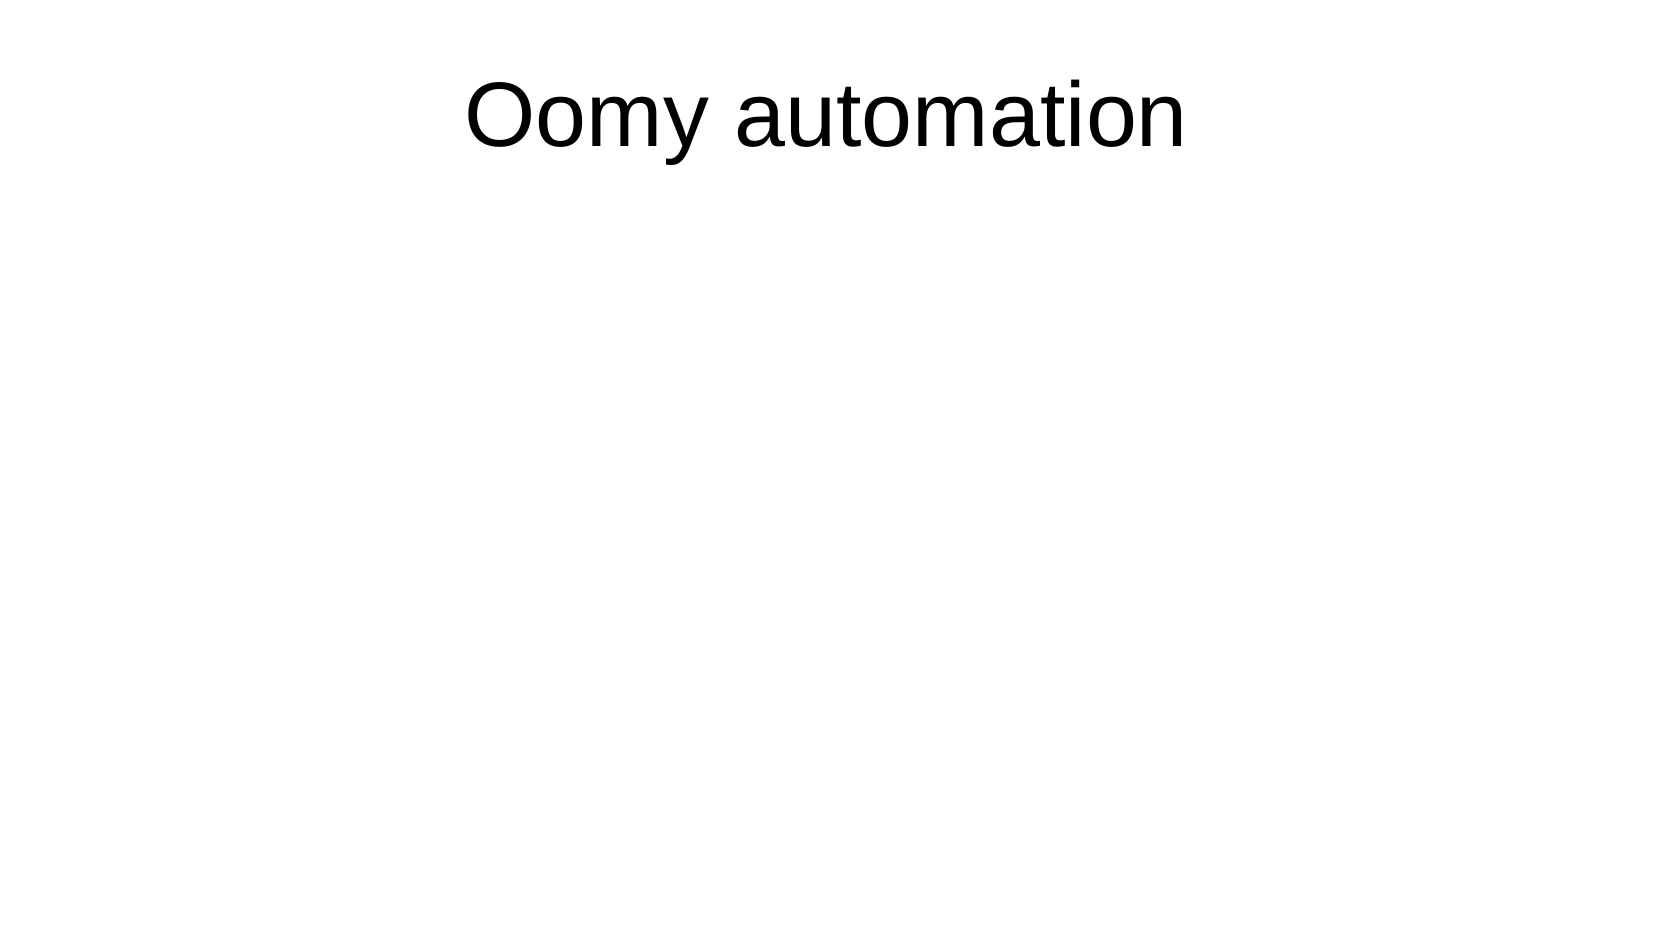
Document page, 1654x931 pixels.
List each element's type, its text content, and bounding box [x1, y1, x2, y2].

title Oomy automation [82, 37, 1571, 193]
